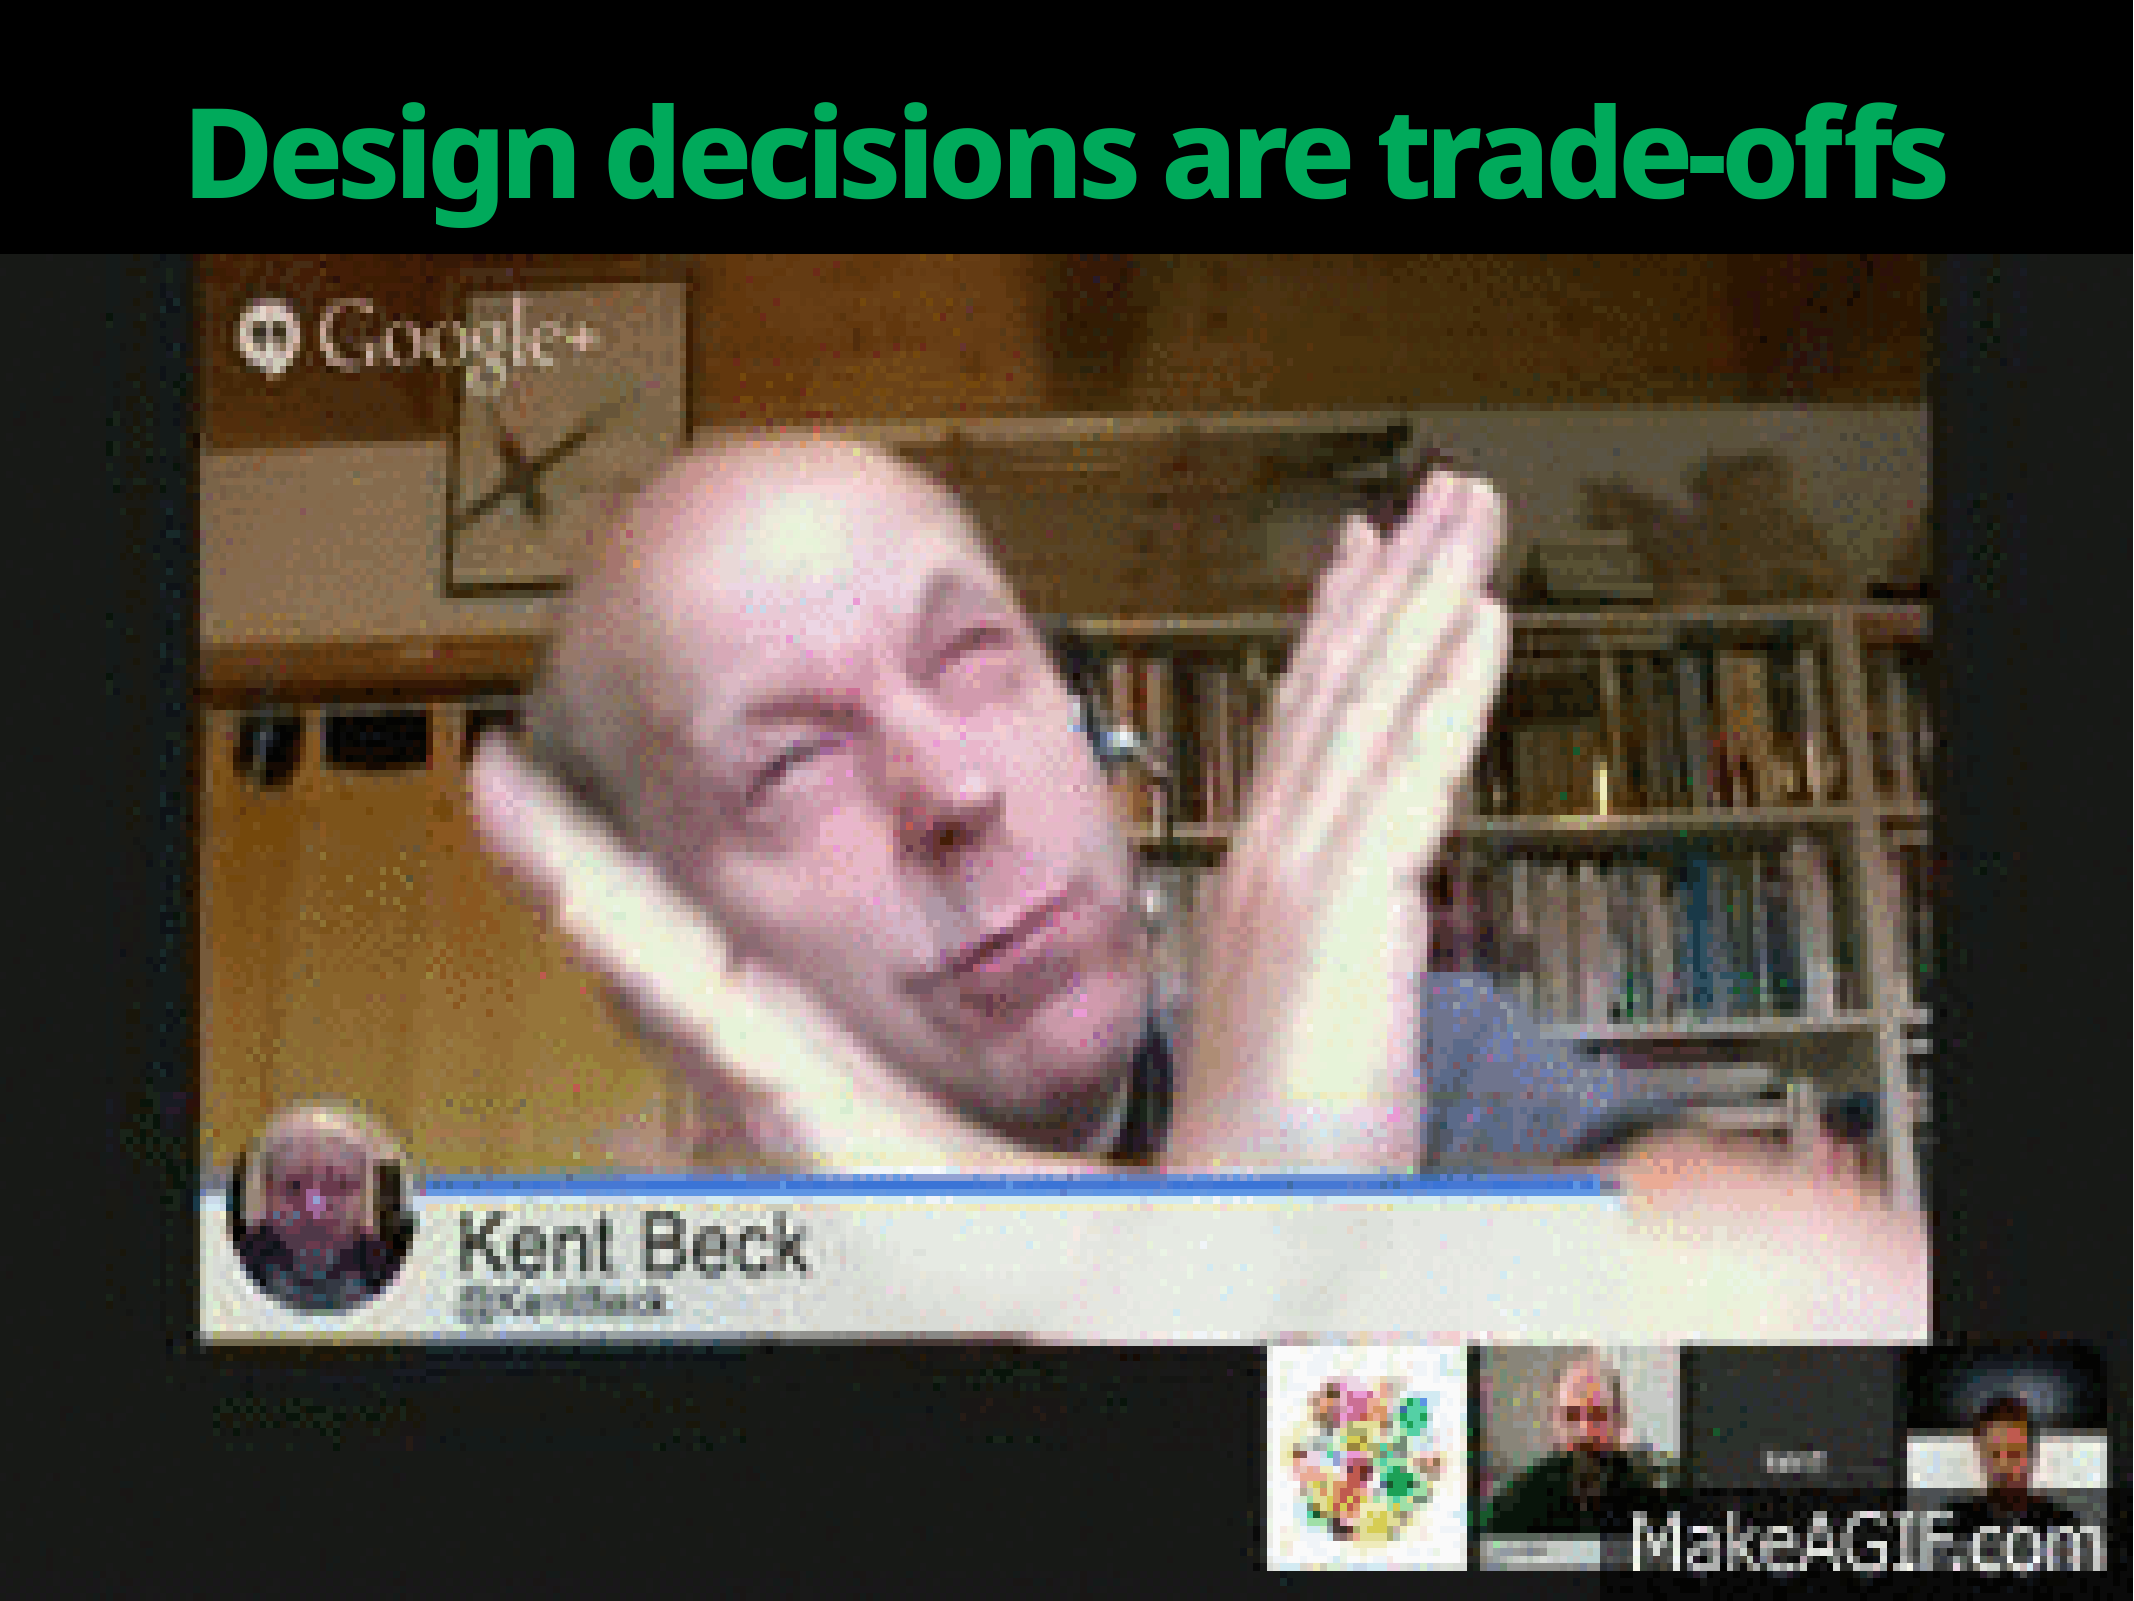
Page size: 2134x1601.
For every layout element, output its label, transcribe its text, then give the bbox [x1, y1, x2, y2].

text_box [0, 0, 2133, 254]
picture [0, 254, 2133, 1601]
title Design decisions are trade-offs [88, 0, 2045, 220]
